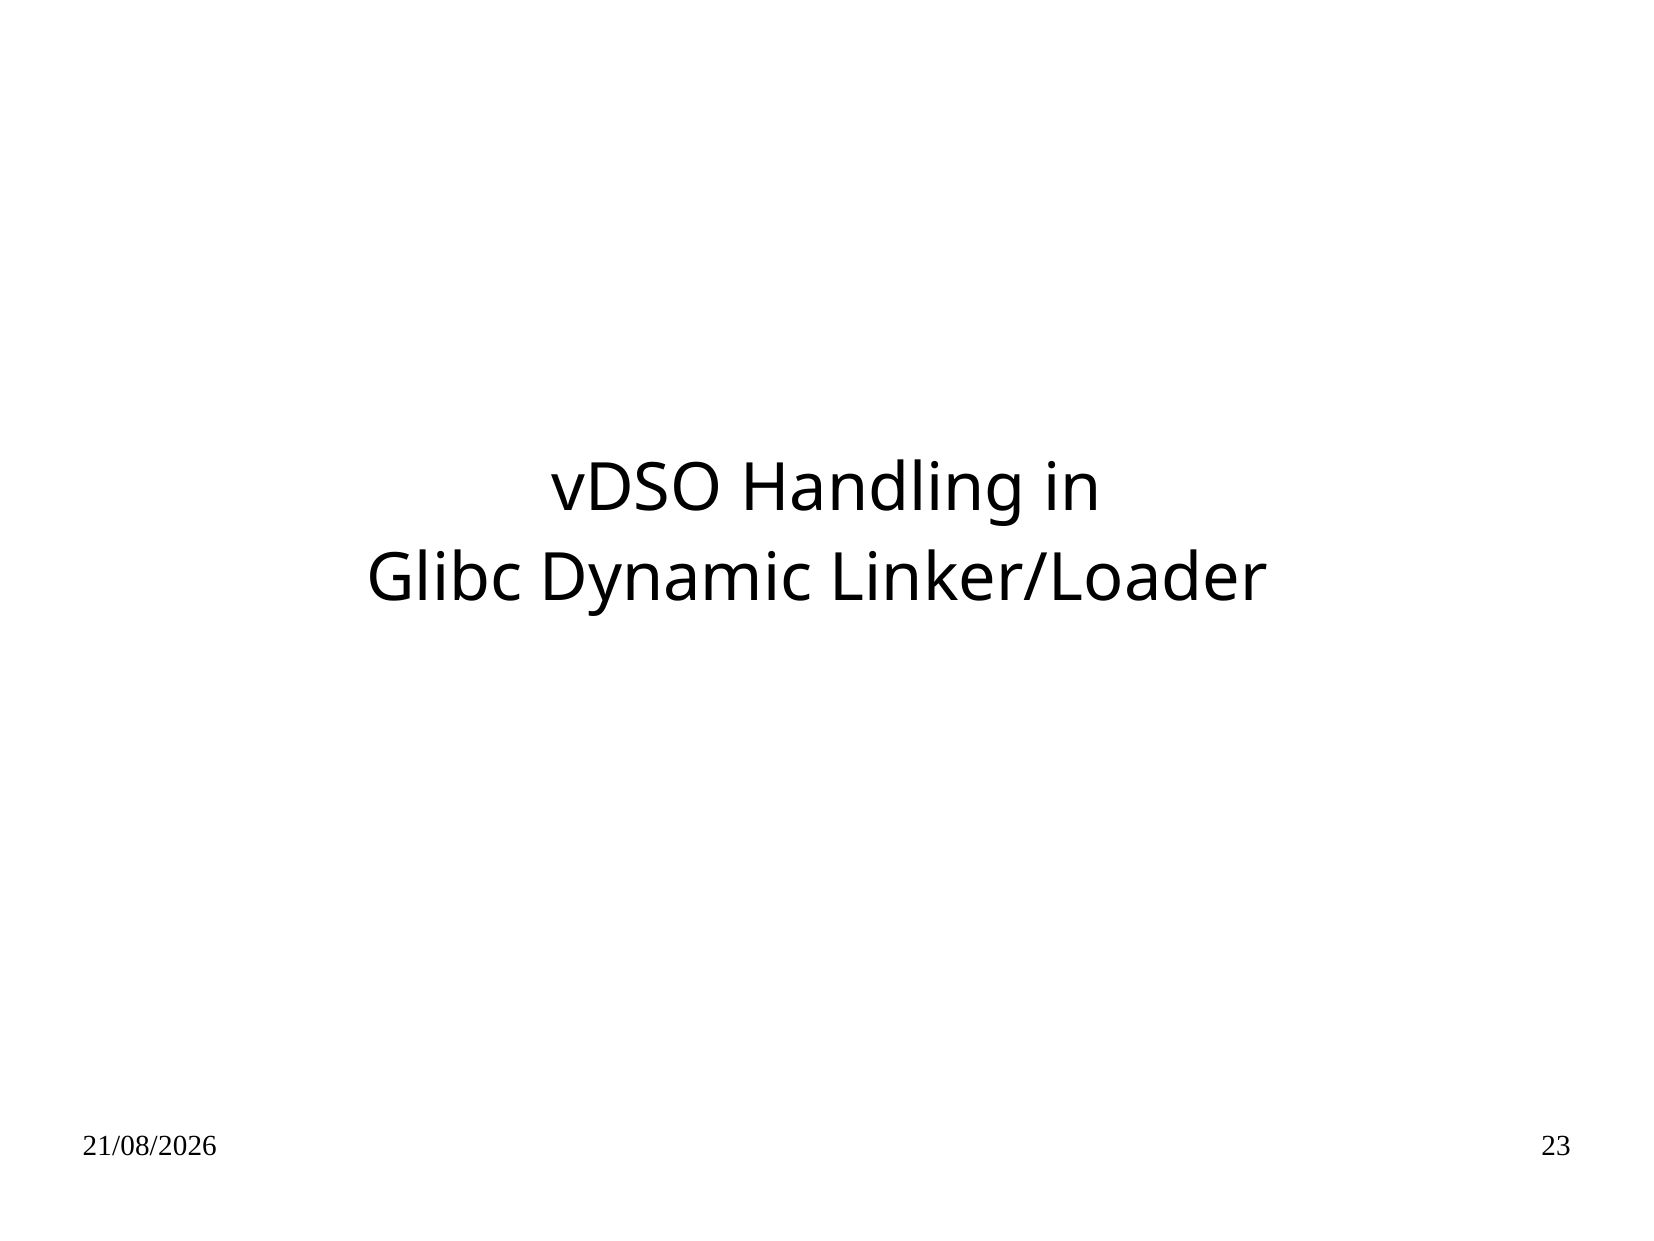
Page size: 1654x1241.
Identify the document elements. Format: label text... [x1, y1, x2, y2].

subtitle vDSO Handling in Glibc Dynamic Linker/Loader [82, 49, 1571, 1010]
